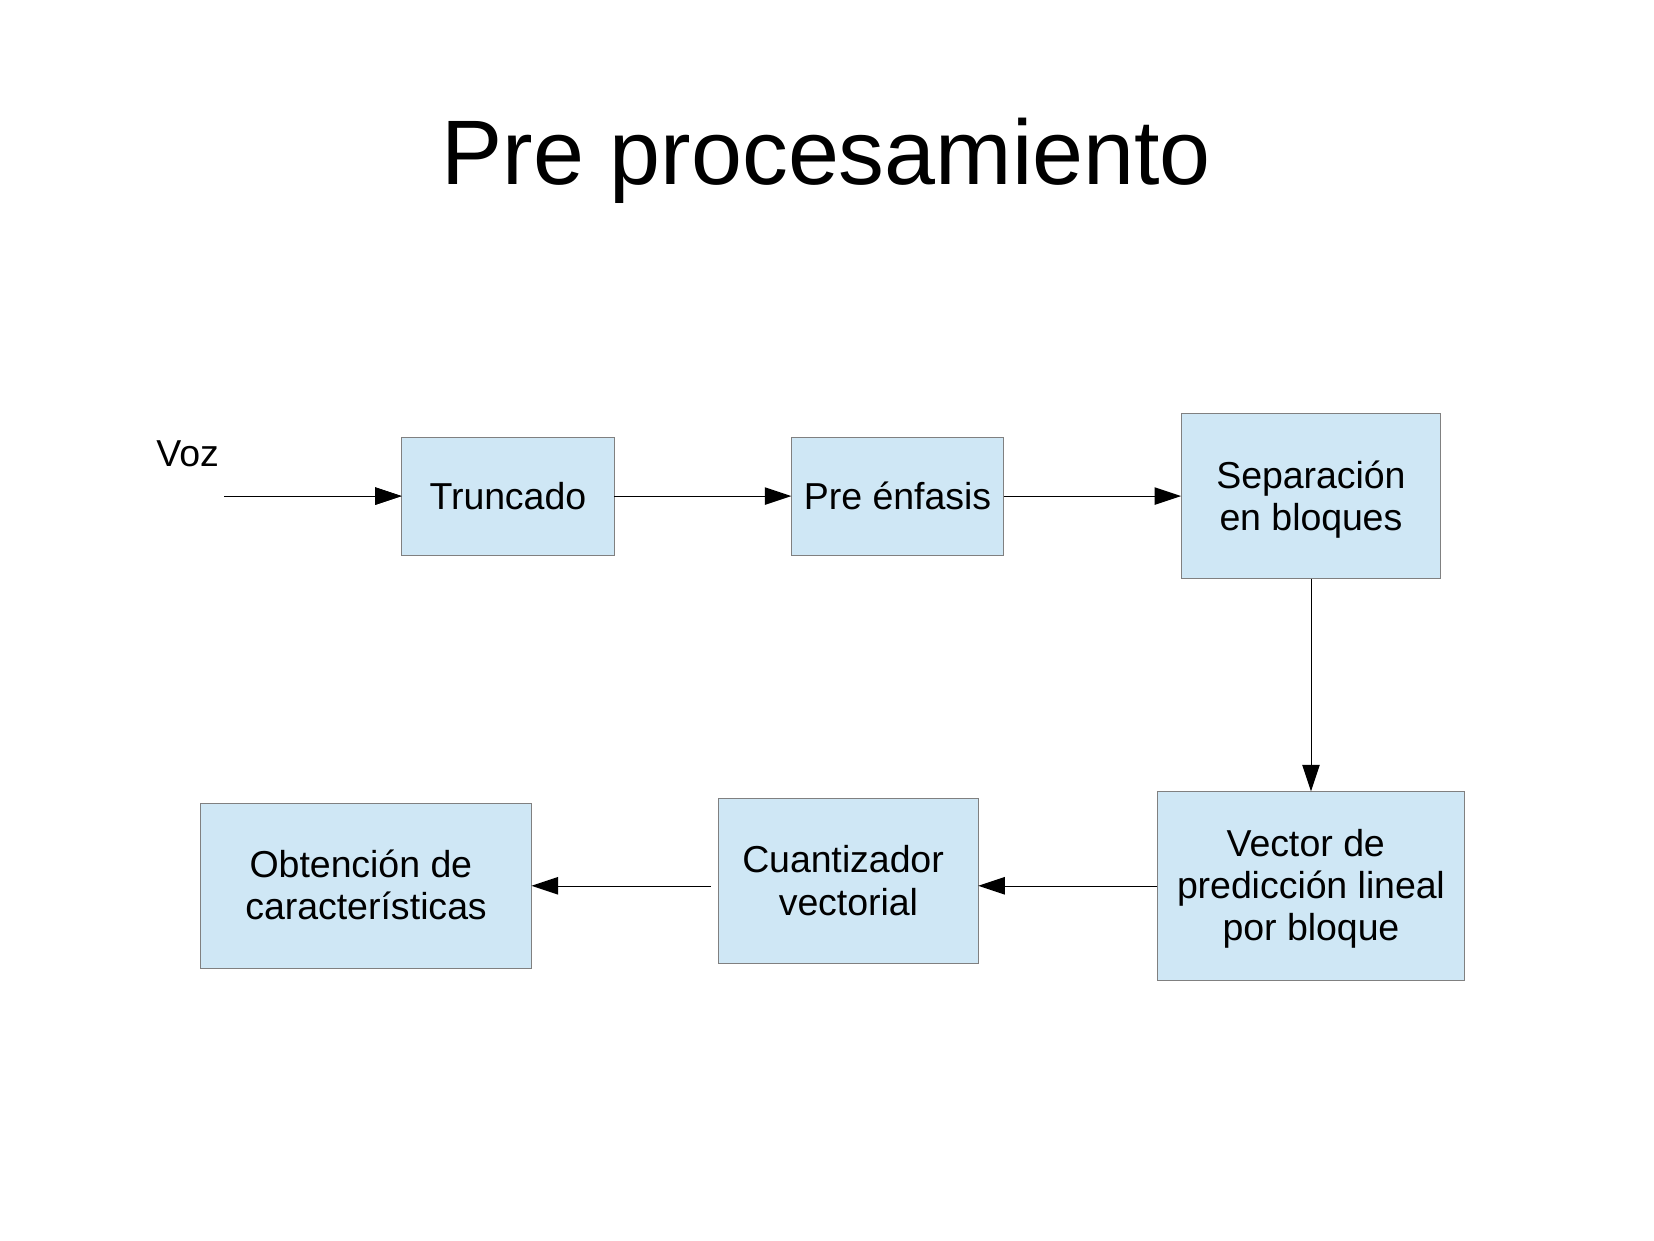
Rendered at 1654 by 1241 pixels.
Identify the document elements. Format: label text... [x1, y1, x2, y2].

text_box Obtención de características [200, 803, 532, 969]
text_box Vector de predicción lineal por bloque [1157, 791, 1465, 981]
text_box Truncado [401, 437, 615, 556]
text_box Voz [141, 425, 308, 483]
text_box Separación en bloques [1181, 413, 1441, 579]
title Pre procesamiento [82, 49, 1571, 257]
text_box Cuantizador vectorial [718, 798, 979, 964]
text_box Pre énfasis [791, 437, 1004, 556]
